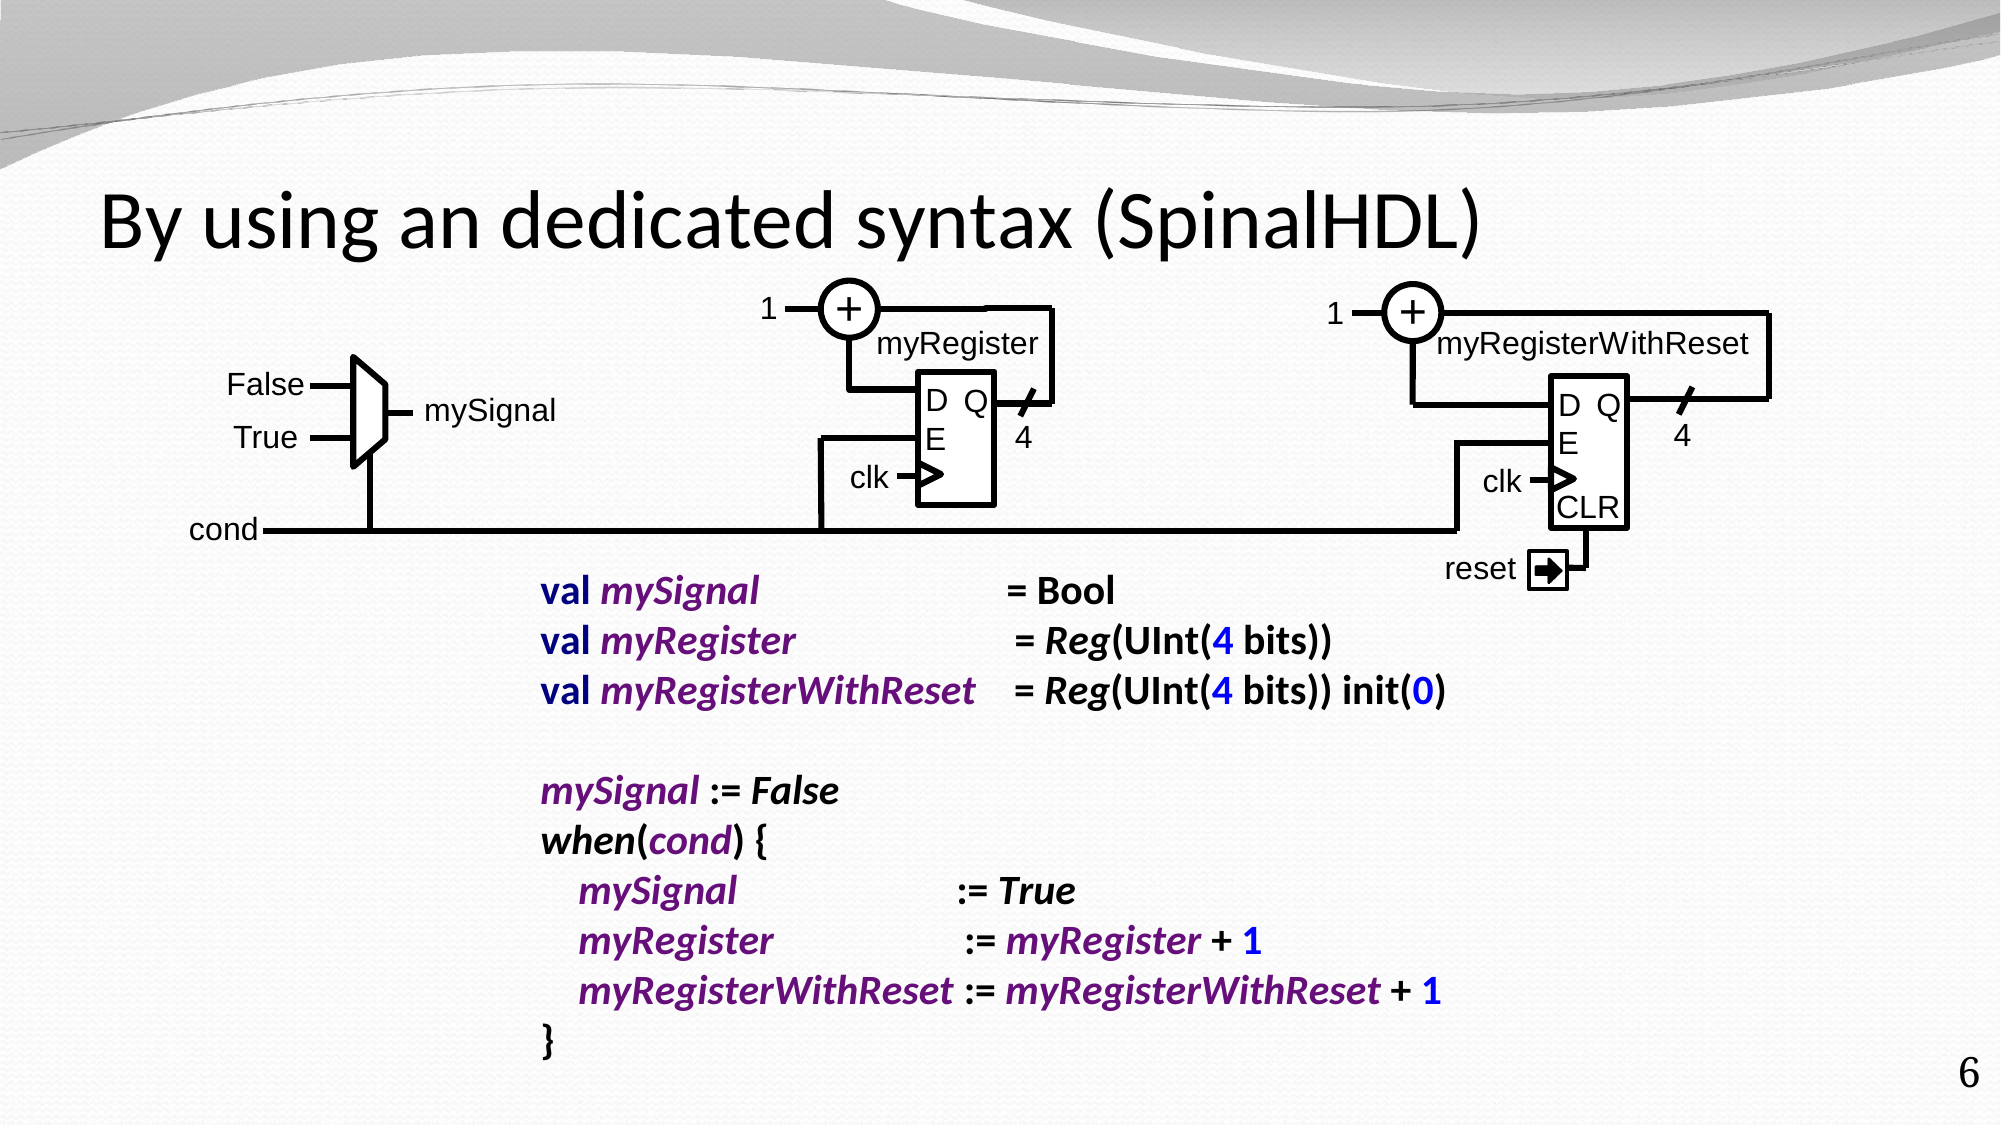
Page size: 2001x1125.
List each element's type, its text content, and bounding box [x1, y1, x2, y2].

title By using an dedicated syntax (SpinalHDL) [99, 77, 1969, 266]
text_box <numéro> [1813, 1042, 1981, 1103]
text_box val mySignal = Bool val myRegister = Reg(UInt(4 bits)) val myRegisterWithReset = Reg(UInt(4 bits)) init(0) mySignal := False when(cond) { mySignal := True myRegister := myRegister + 1 myRegisterWithReset := myRegisterWithReset + 1 } [525, 597, 1462, 1071]
picture [0, 0, 2001, 1125]
